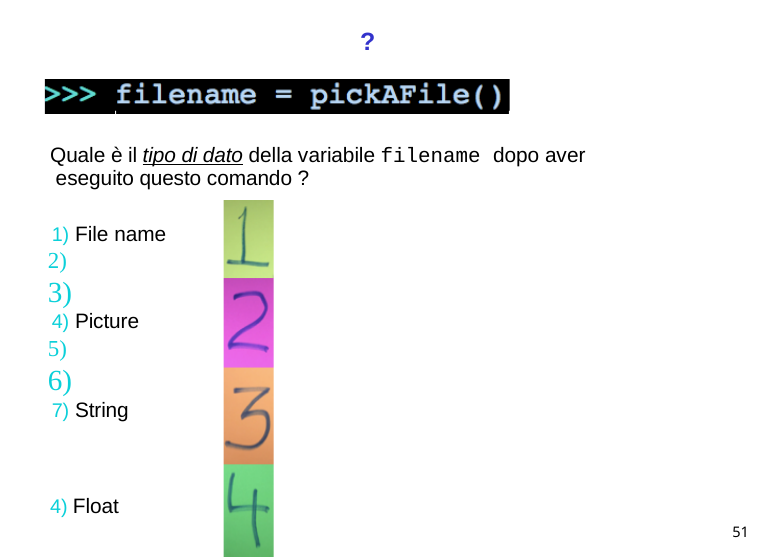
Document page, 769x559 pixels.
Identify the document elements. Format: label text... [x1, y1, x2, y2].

text_box [45, 79, 510, 114]
text_box ? [357, 23, 378, 58]
text_box [224, 200, 274, 556]
text_box Quale è il tipo di dato della variabile filename dopo aver eseguito questo comando ? [47, 139, 592, 192]
text_box 4) Float [47, 491, 122, 521]
text_box 51 [730, 520, 750, 543]
text_box File name Picture String [47, 218, 167, 419]
